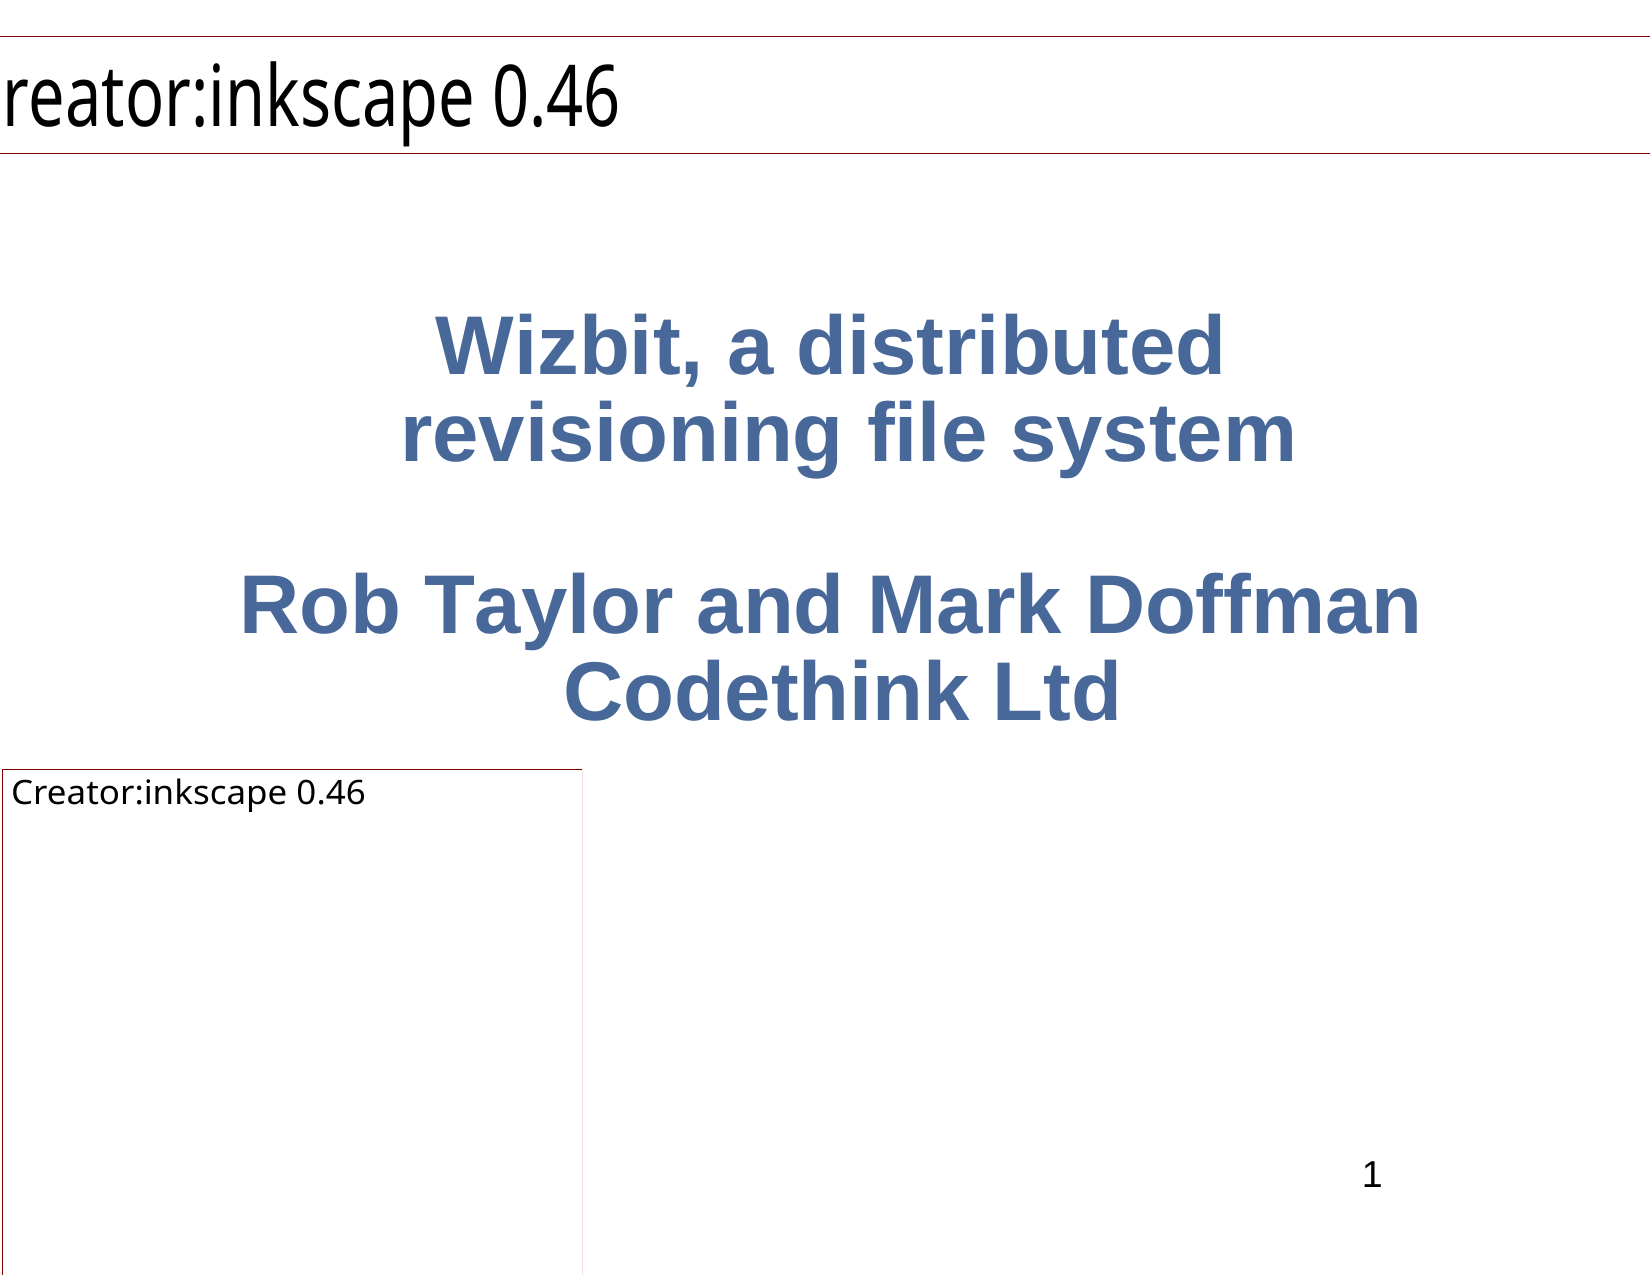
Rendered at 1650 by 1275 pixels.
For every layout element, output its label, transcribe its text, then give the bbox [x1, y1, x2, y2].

subtitle Wizbit, a distributed revisioning file system Rob Taylor and Mark Doffman Codethink Ltd [169, 302, 1458, 897]
